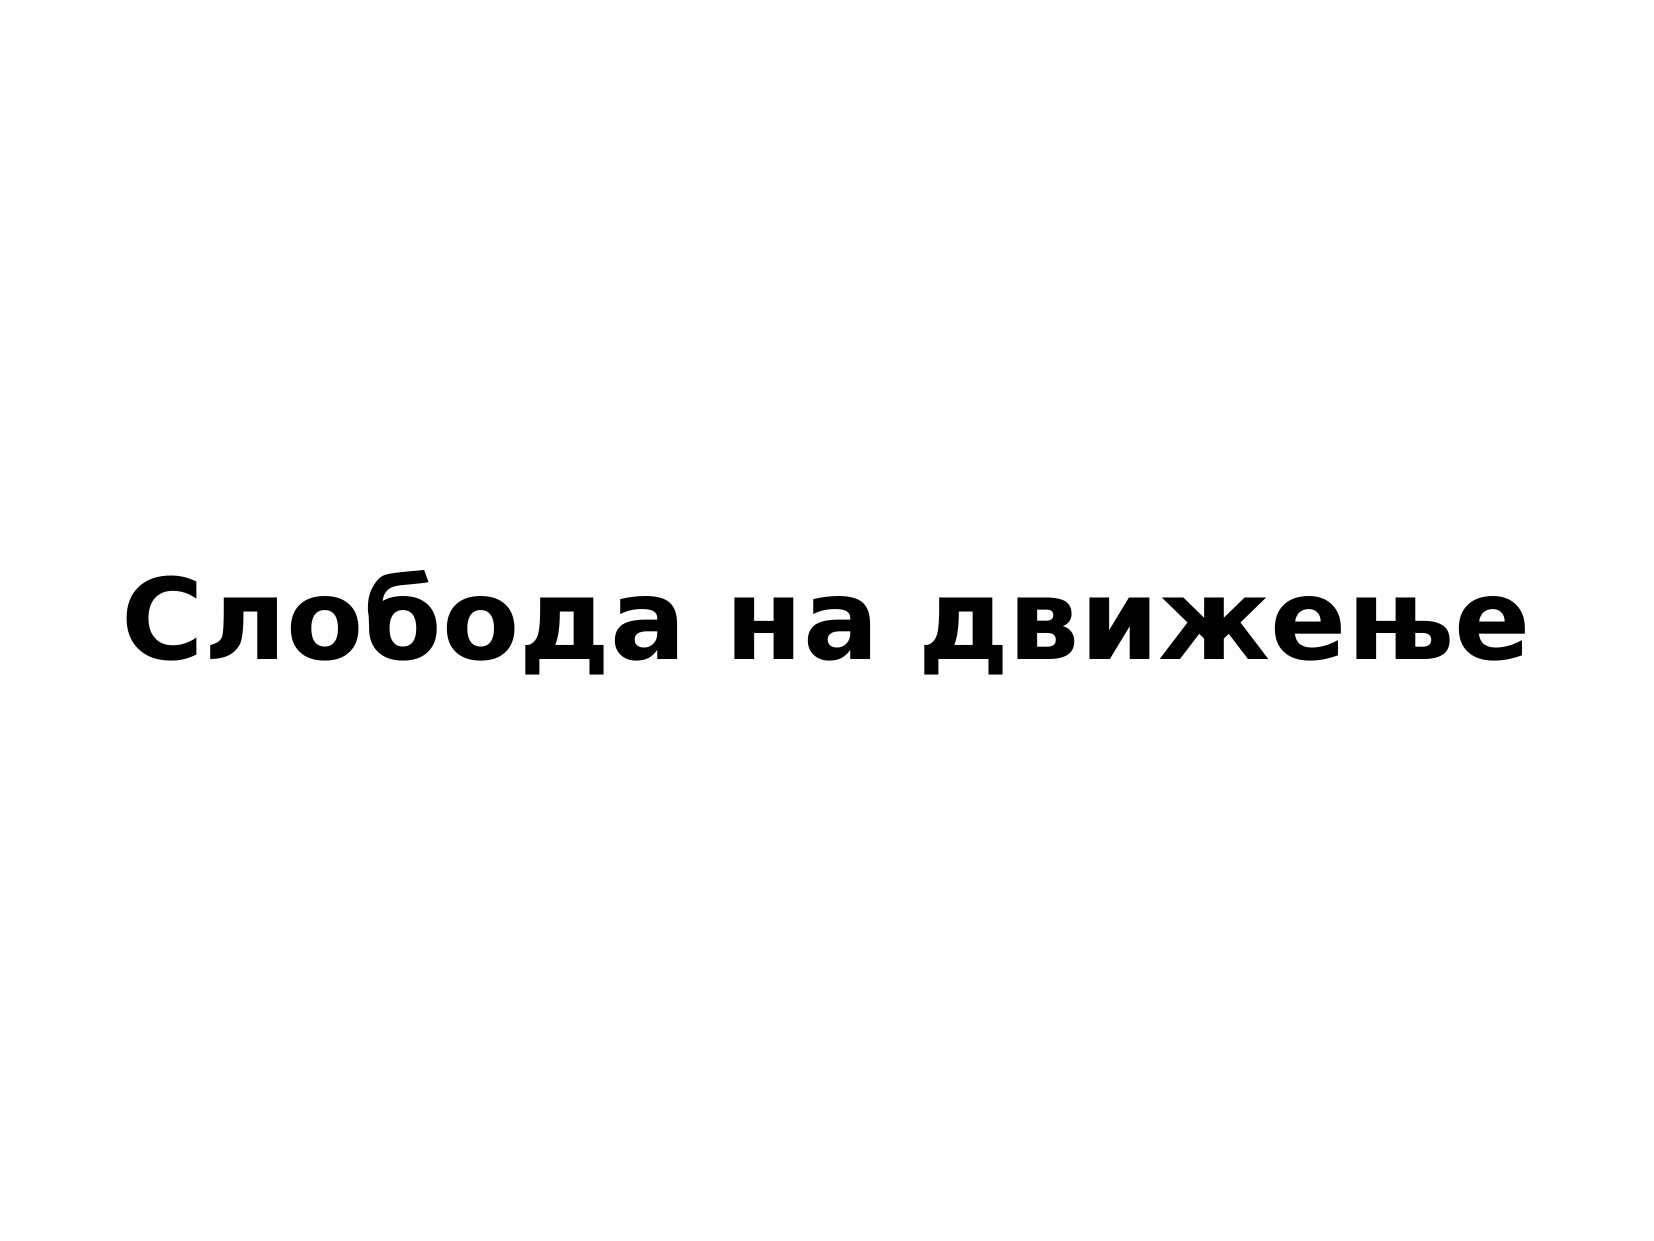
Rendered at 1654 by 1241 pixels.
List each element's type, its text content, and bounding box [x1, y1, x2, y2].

subtitle Слобода на движење [0, 0, 1654, 1241]
